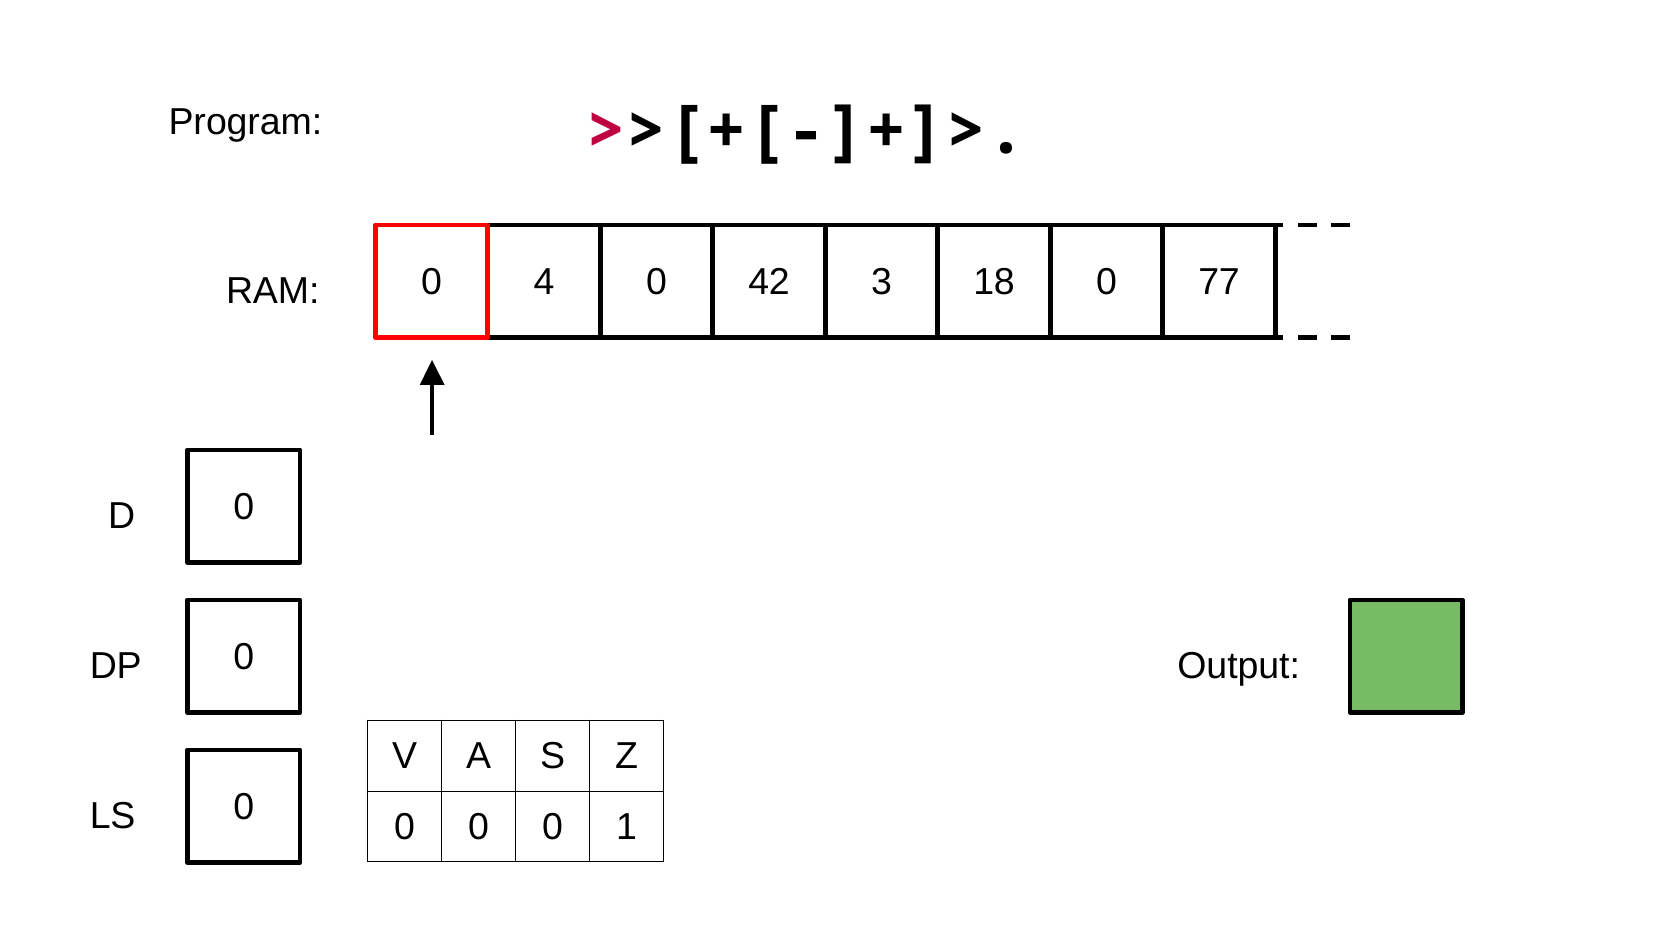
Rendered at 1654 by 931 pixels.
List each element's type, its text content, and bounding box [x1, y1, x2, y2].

table_cell 0 [516, 792, 589, 861]
text_box D [93, 487, 151, 545]
text_box 4 [488, 224, 600, 338]
text_box 0 [187, 749, 300, 863]
table_header S [516, 721, 589, 791]
text_box 0 [187, 599, 300, 713]
table_header A [442, 721, 515, 791]
text_box >>[+[-]+]>. [337, 75, 1276, 168]
table_cell 0 [442, 792, 515, 861]
text_box 42 [712, 224, 825, 338]
text_box DP [75, 637, 157, 695]
table_header Z [590, 721, 663, 791]
text_box 77 [1162, 224, 1276, 338]
text_box 0 [375, 224, 488, 338]
text_box 3 [825, 224, 937, 338]
table_cell 0 [368, 792, 441, 861]
text_box Output: [1162, 637, 1336, 737]
text_box LS [75, 787, 151, 845]
table_cell 1 [590, 792, 663, 861]
text_box 0 [187, 449, 300, 563]
text_box RAM: [211, 262, 362, 362]
text_box 0 [1050, 224, 1162, 338]
text_box [1349, 599, 1463, 713]
text_box 18 [937, 224, 1050, 338]
table_header V [368, 721, 441, 791]
text_box 0 [600, 224, 712, 338]
text_box Program: [153, 93, 337, 151]
